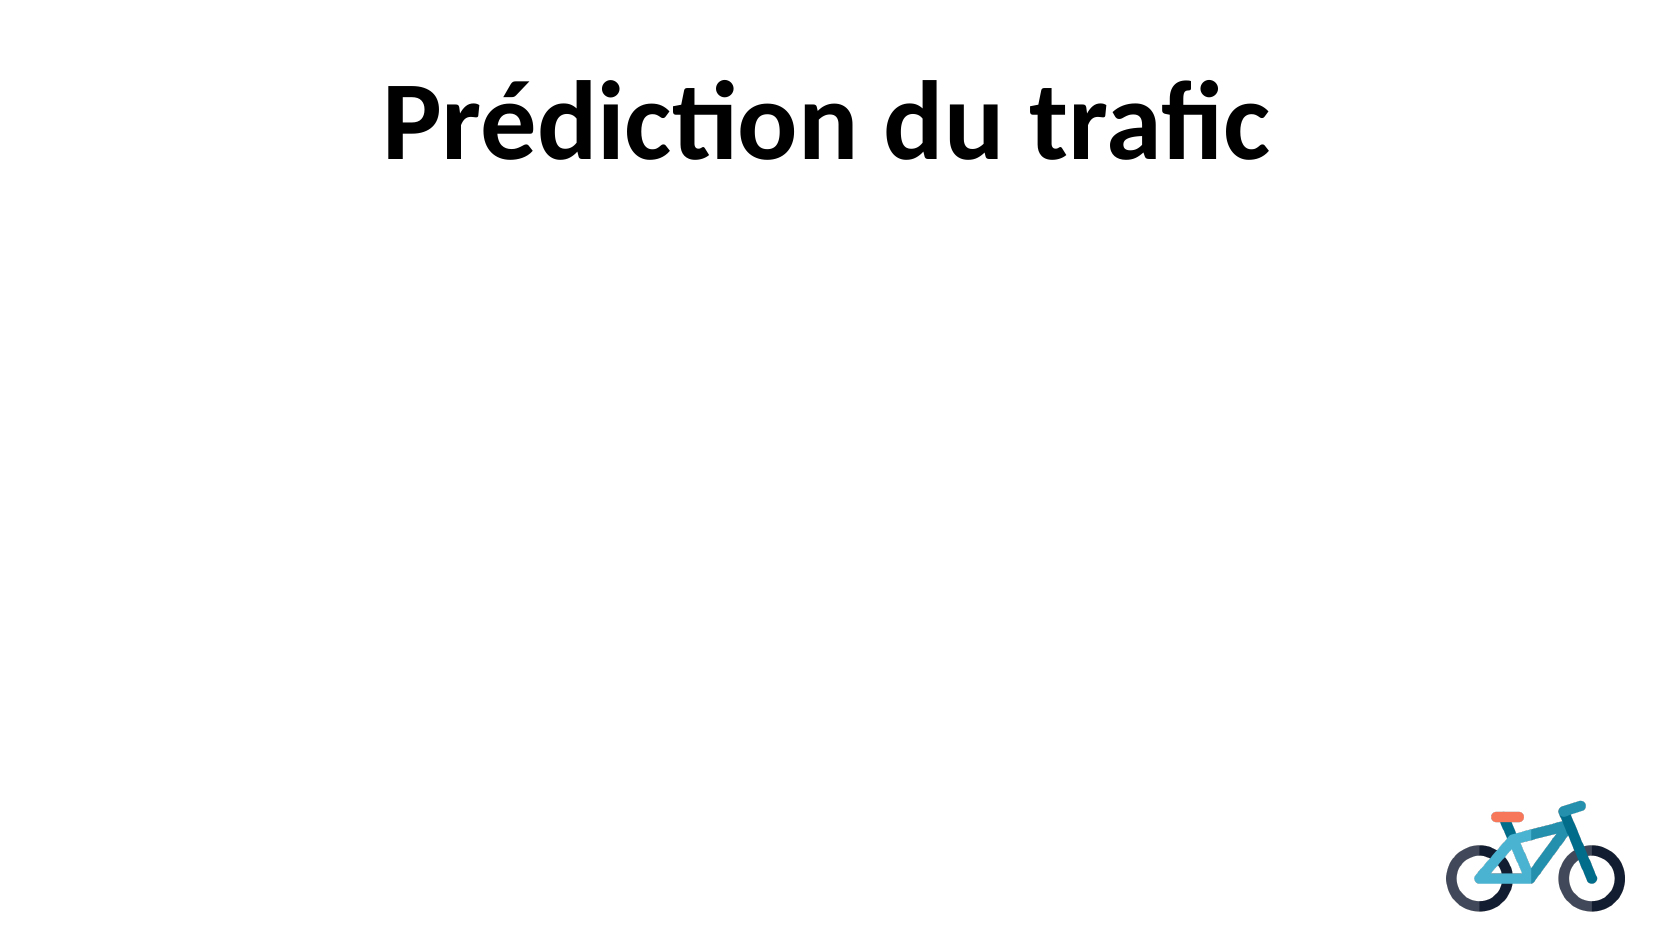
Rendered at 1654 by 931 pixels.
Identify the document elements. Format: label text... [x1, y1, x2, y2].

title Prédiction du trafic [82, 37, 1571, 193]
picture [1446, 767, 1625, 931]
